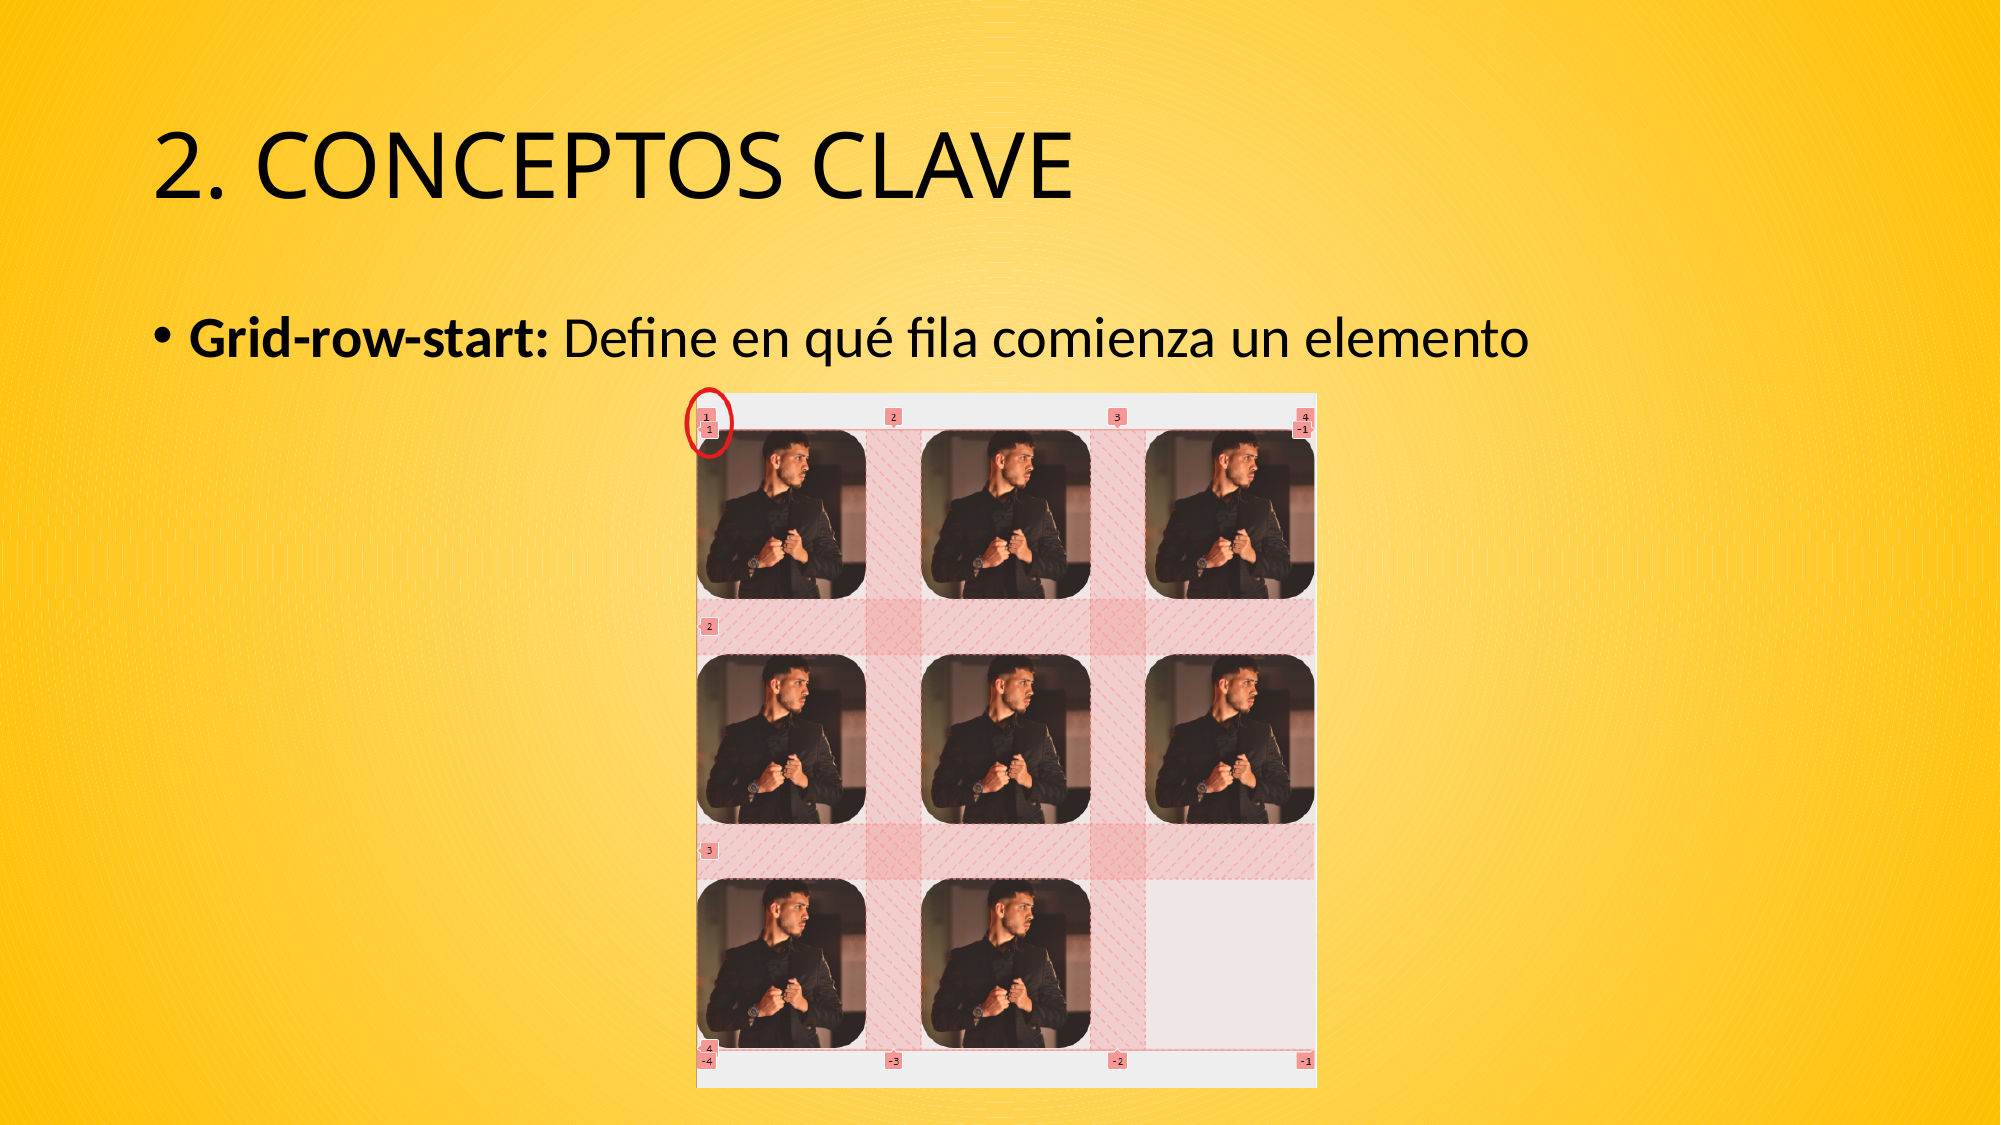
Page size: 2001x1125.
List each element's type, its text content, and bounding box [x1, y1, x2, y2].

picture [683, 386, 1317, 1088]
list Grid-row-start: Define en qué fila comienza un elemento [137, 299, 1863, 1014]
title 2. CONCEPTOS CLAVE [137, 59, 1863, 278]
